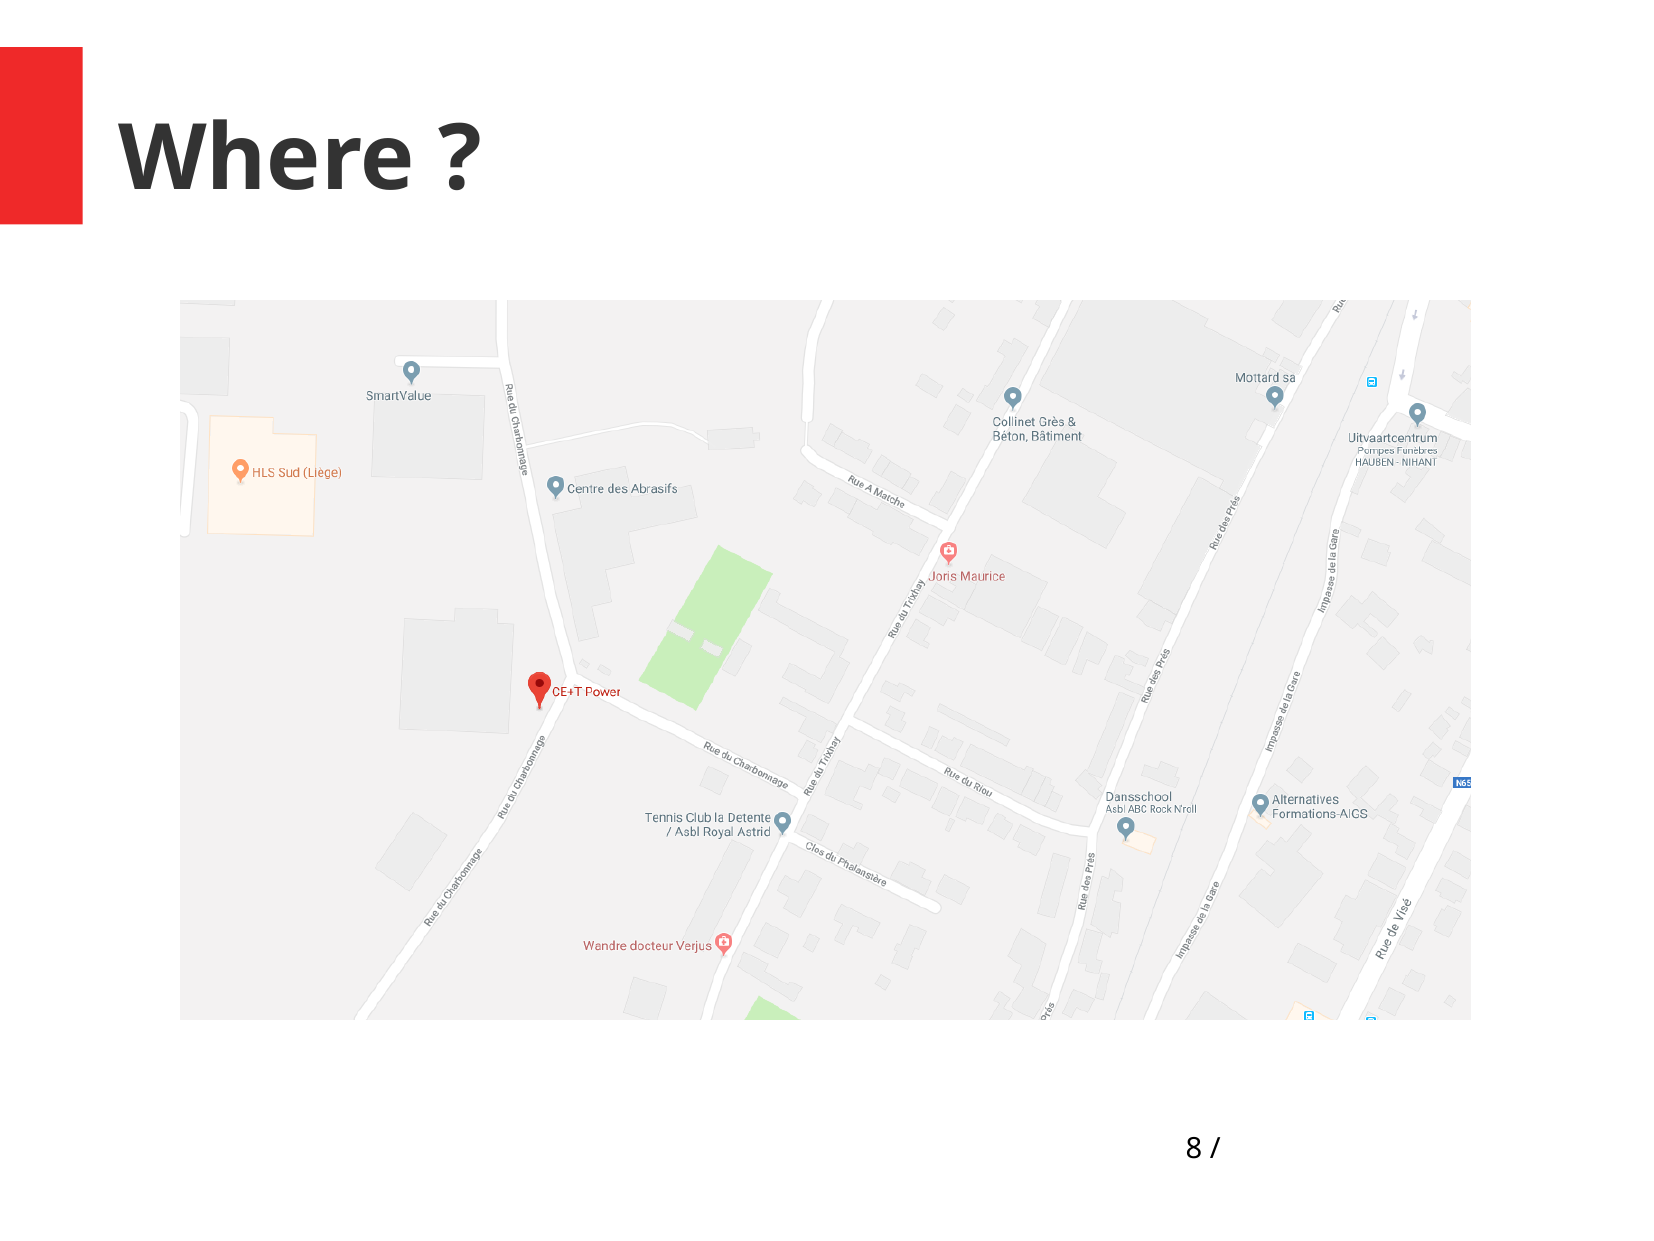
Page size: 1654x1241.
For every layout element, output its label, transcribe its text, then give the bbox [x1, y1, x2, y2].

text_box / [1185, 1129, 1571, 1216]
title Where ? [118, 49, 1571, 257]
picture [180, 300, 1471, 1021]
